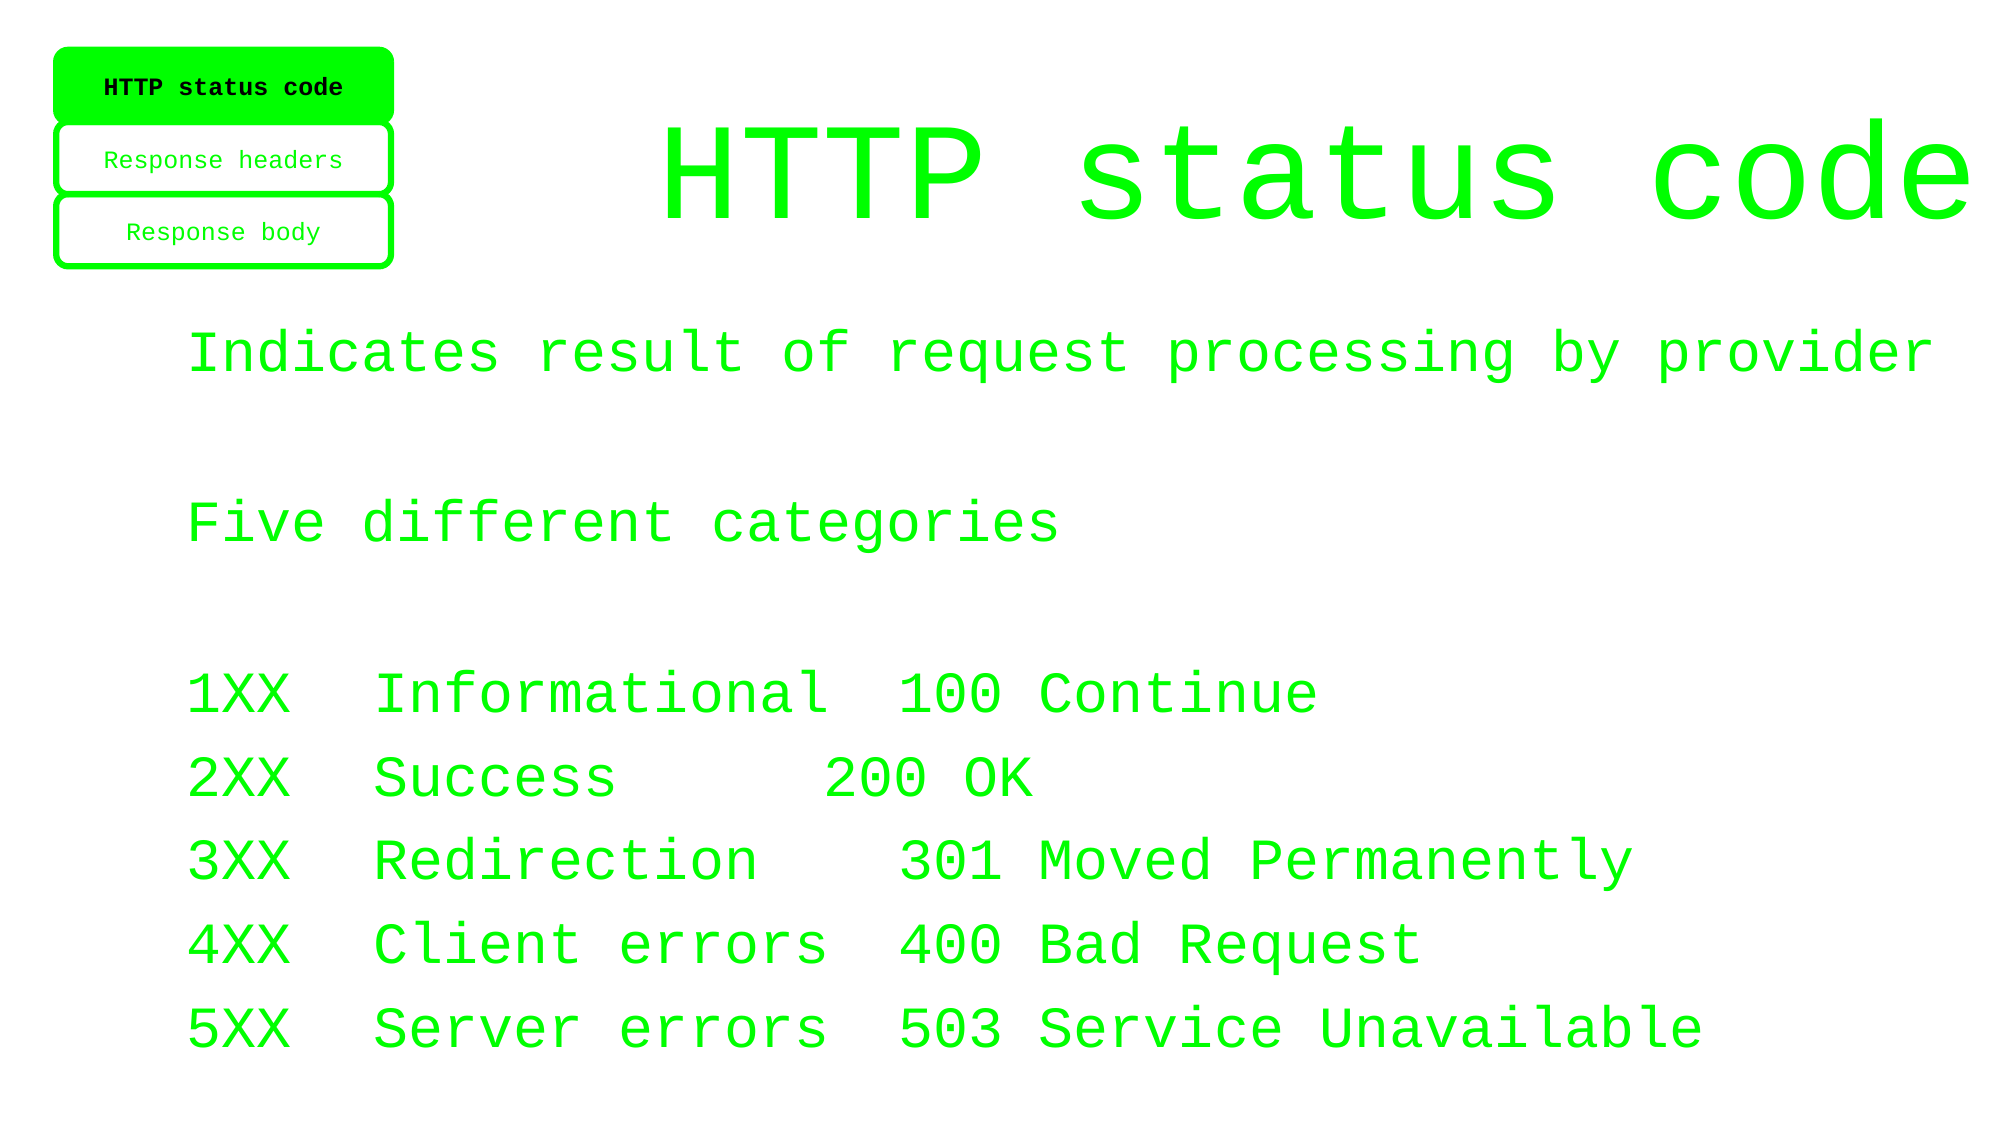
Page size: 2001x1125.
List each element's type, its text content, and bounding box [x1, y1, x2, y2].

text_box Response body [56, 194, 392, 267]
text_box HTTP status code [635, 73, 2000, 256]
text_box Response headers [56, 121, 392, 194]
text_box HTTP status code [56, 49, 392, 122]
list Indicates result of request processing by provider Five different categories 1XX Informational 100 Continue 2XX Success 200 OK 3XX Redirection 301 Moved Permanently 4XX Client errors 400 Bad Request 5XX Server errors 503 Service Unavailable [134, 313, 1963, 1079]
